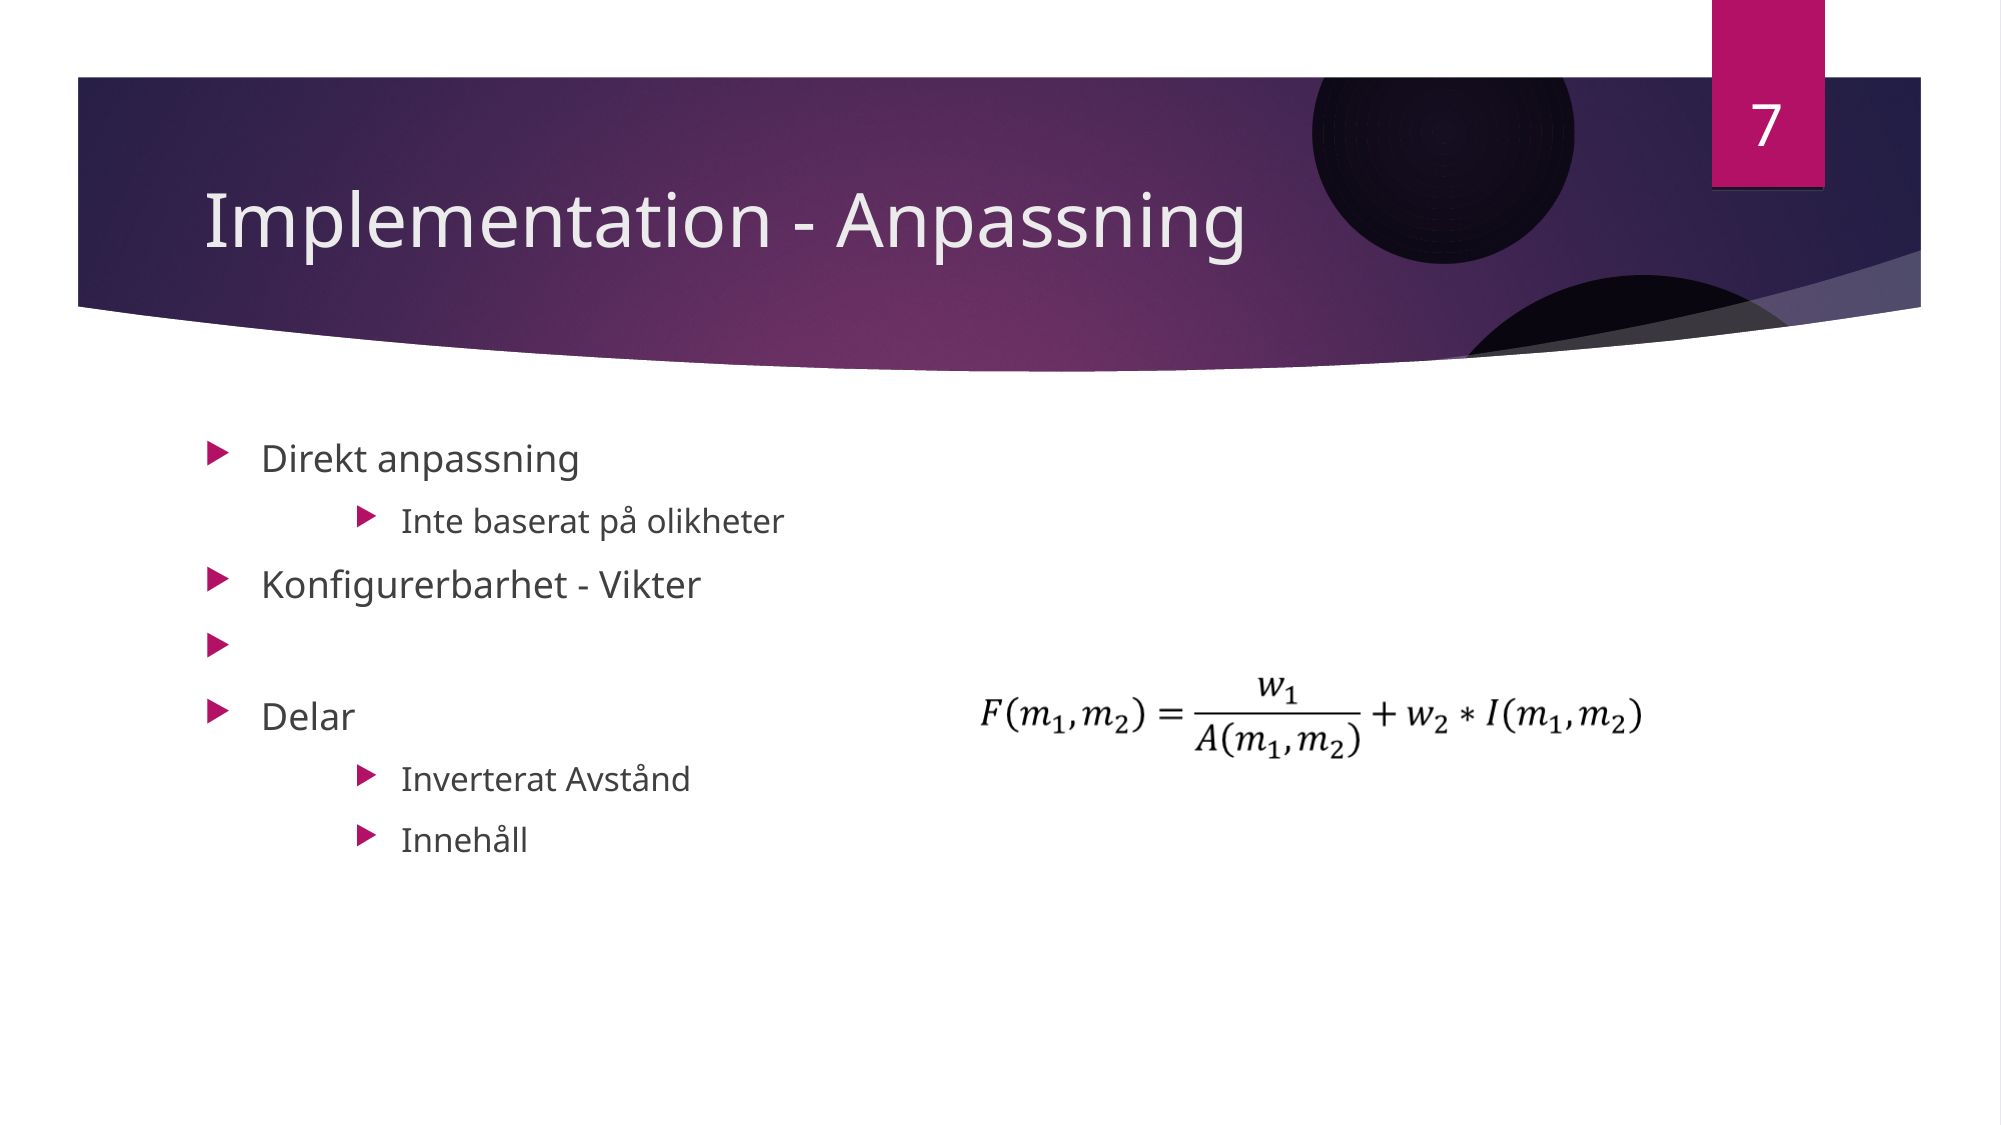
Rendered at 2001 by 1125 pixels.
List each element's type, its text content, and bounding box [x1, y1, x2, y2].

text_box [1698, 48, 1836, 175]
text_box [956, 667, 1665, 767]
title Implementation - Anpassning [189, 159, 1627, 276]
list Direkt anpassning Inte baserat på olikheter Konfigurerbarhet - Vikter Delar Inverterat Avstånd Innehåll [189, 427, 1638, 988]
